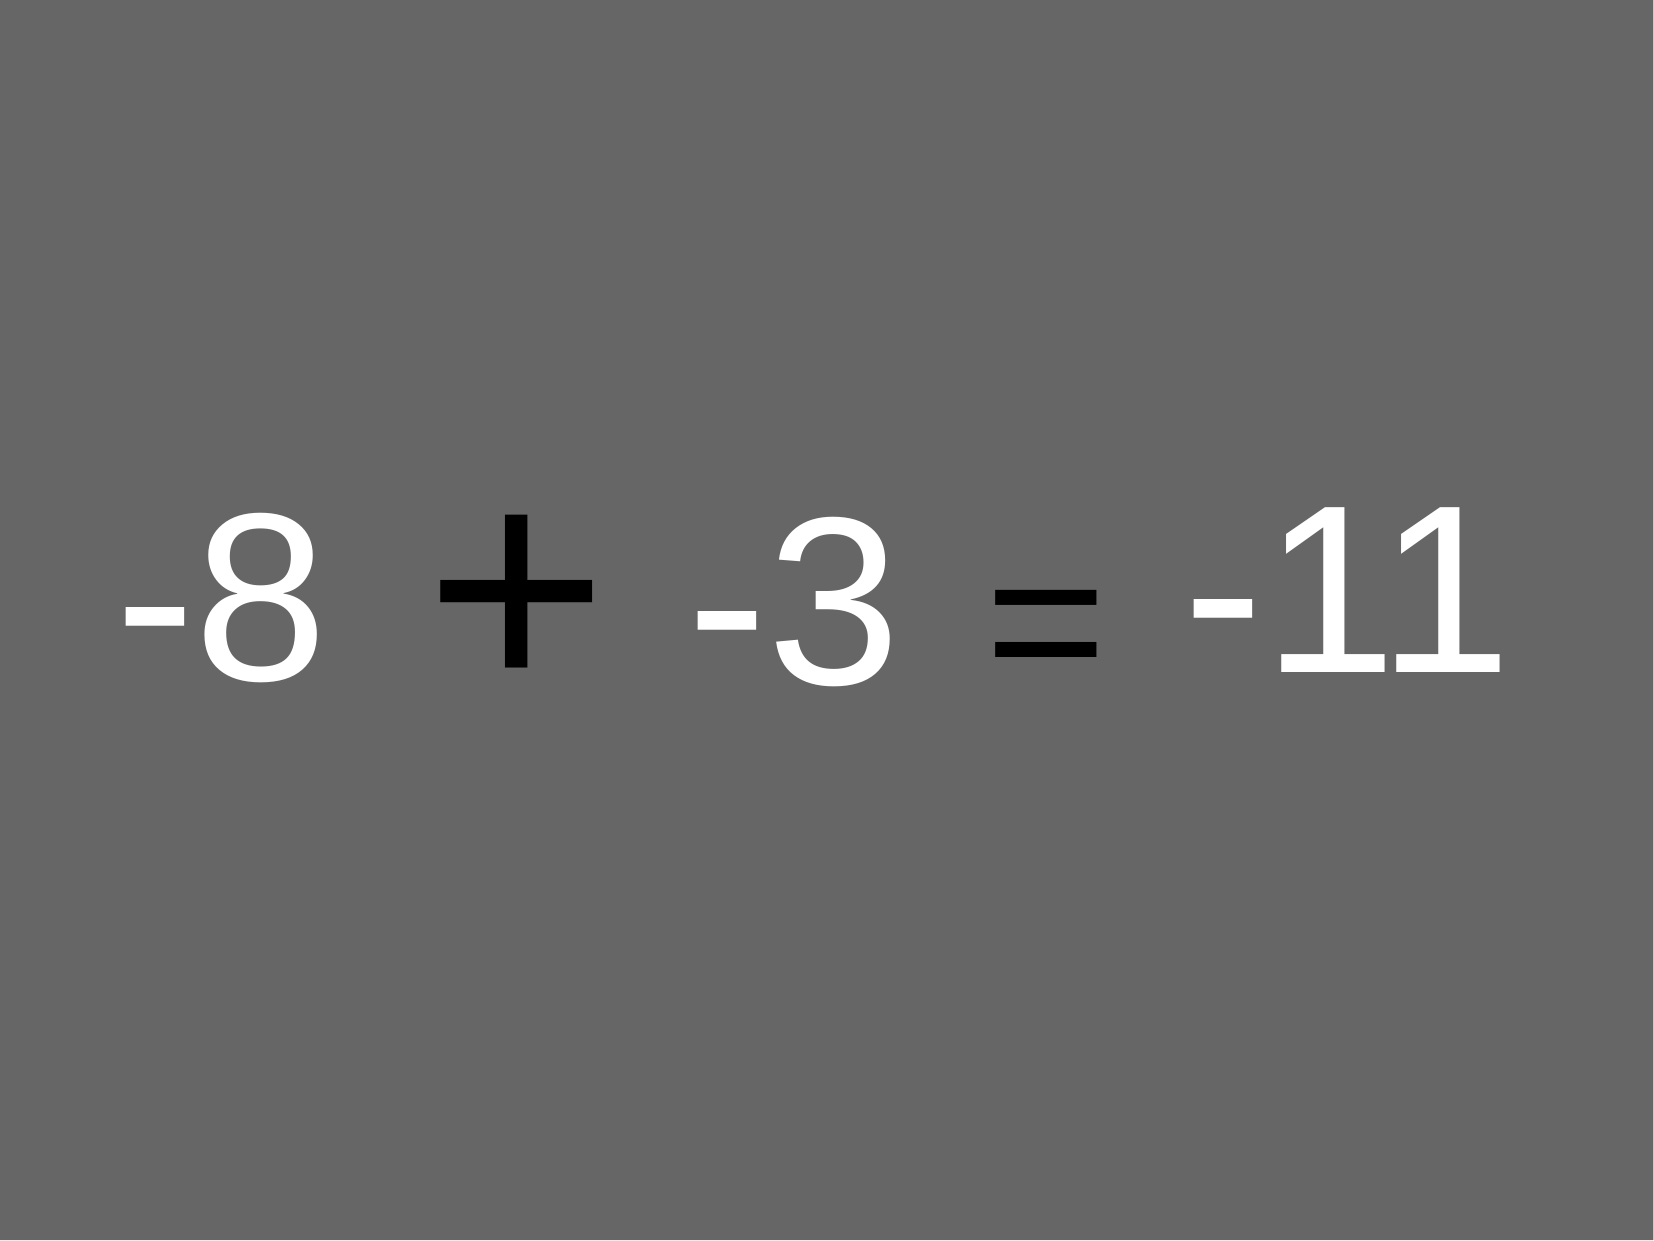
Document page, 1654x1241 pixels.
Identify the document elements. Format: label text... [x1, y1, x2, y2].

text_box = [970, 496, 1123, 745]
text_box -11 [1169, 448, 1571, 780]
text_box + [410, 405, 623, 770]
text_box -3 [672, 460, 916, 744]
text_box [0, 0, 1654, 1241]
text_box -8 [100, 455, 502, 787]
